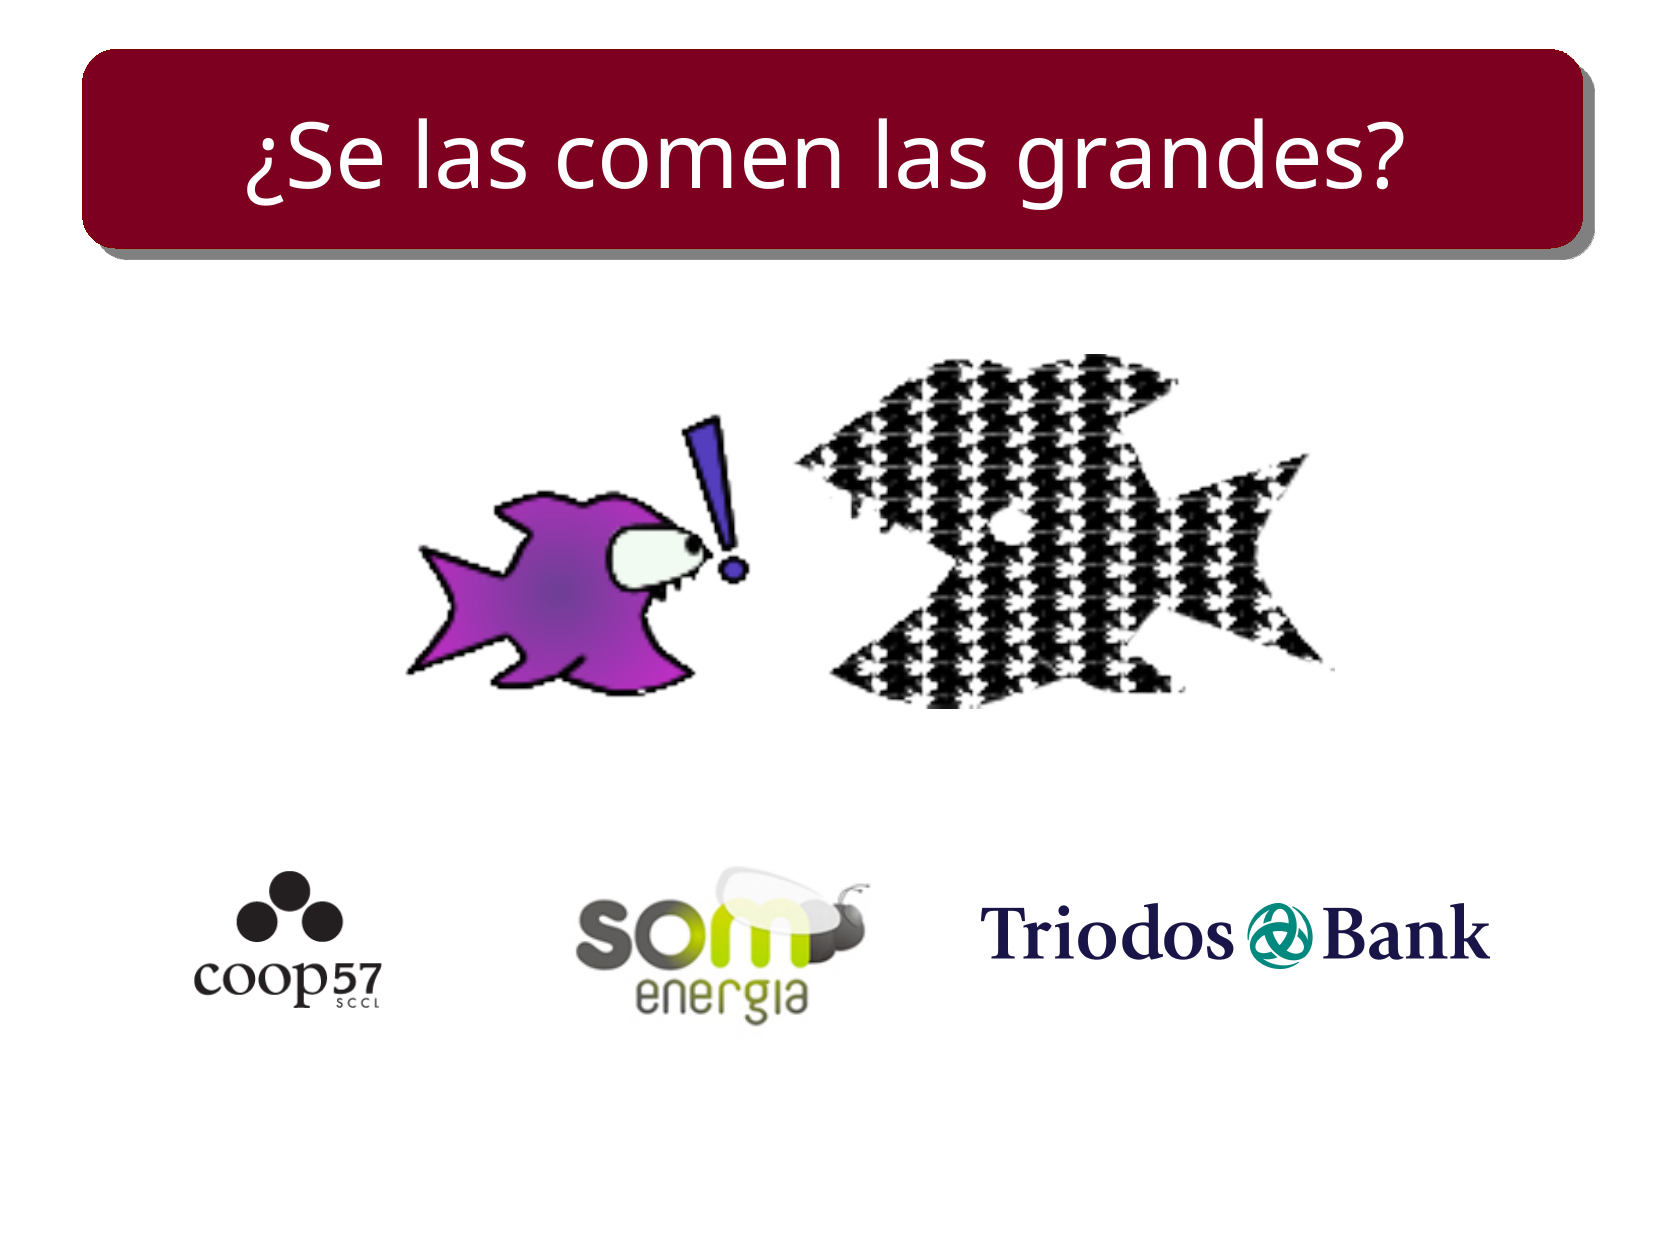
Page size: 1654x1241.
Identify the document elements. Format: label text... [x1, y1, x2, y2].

title ¿Se las comen las grandes? [82, 49, 1571, 257]
picture [187, 864, 390, 1016]
picture [519, 838, 971, 1063]
picture [981, 903, 1490, 969]
picture [405, 354, 1335, 709]
